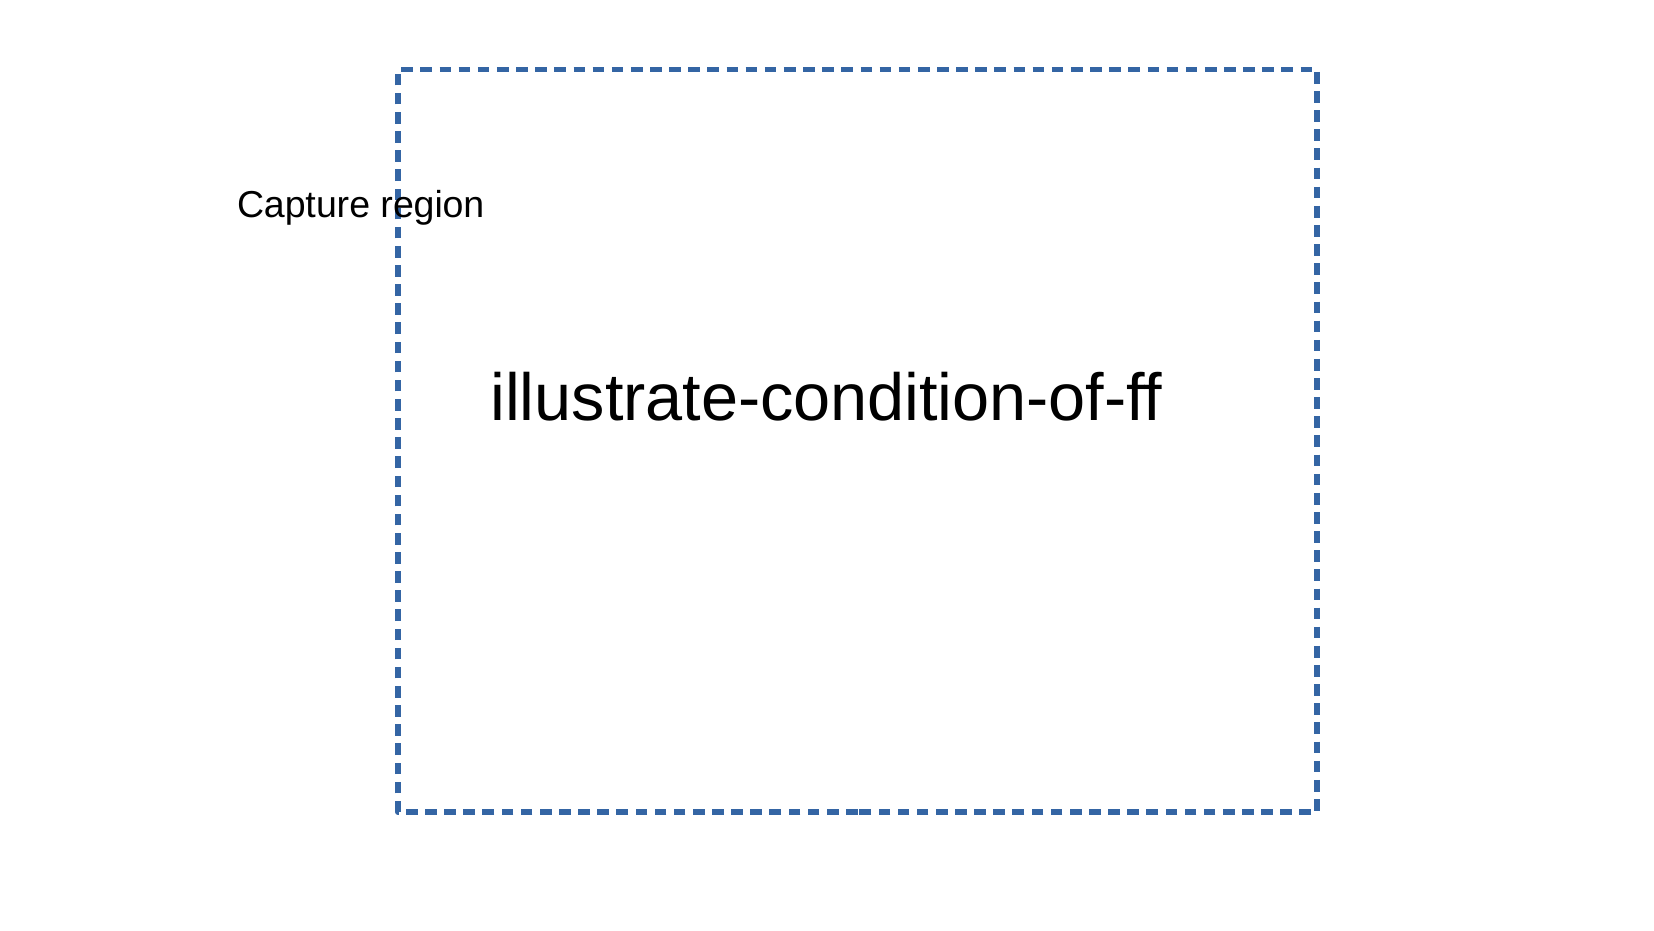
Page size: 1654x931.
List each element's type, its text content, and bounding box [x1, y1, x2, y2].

subtitle illustrate-condition-of-ff [82, 37, 1571, 757]
text_box Capture region [222, 175, 500, 233]
